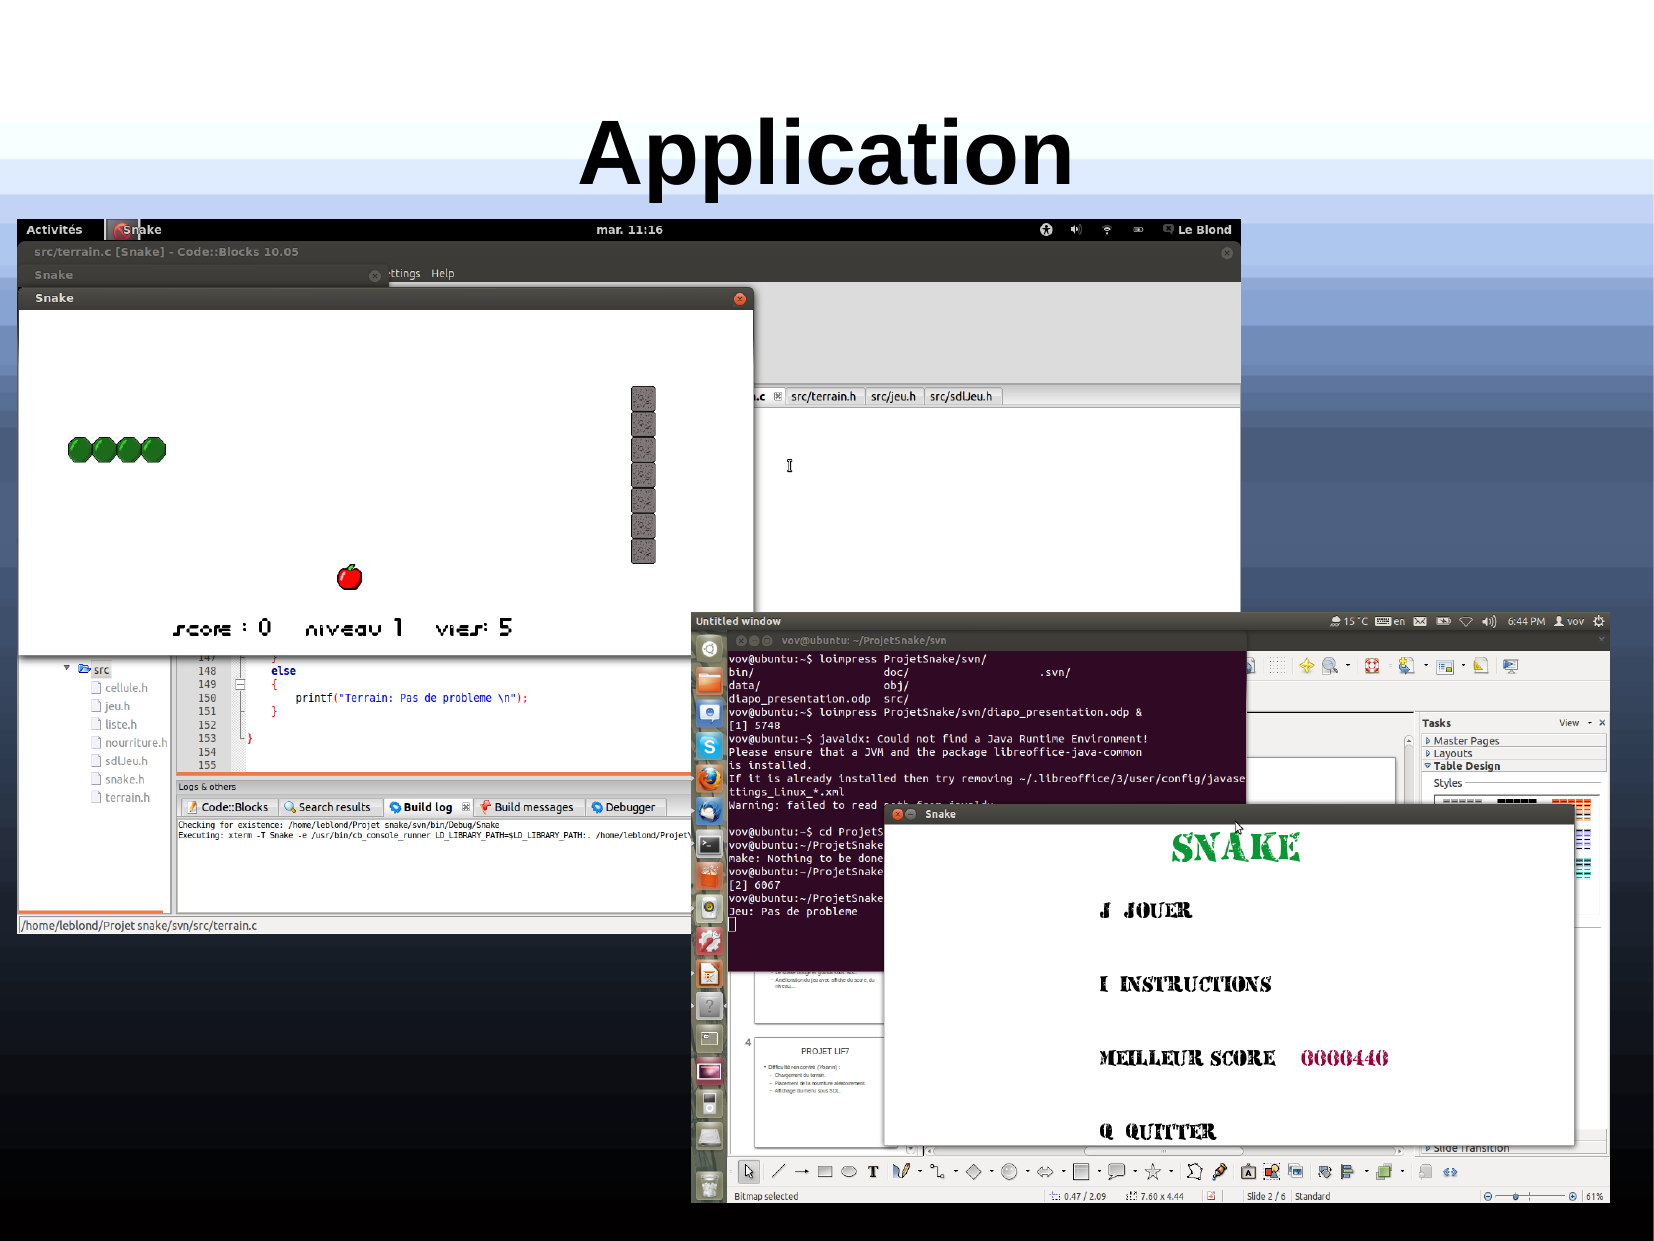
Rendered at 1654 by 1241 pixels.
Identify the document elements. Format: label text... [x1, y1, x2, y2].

title Application [82, 49, 1571, 257]
picture [0, 0, 1654, 1241]
